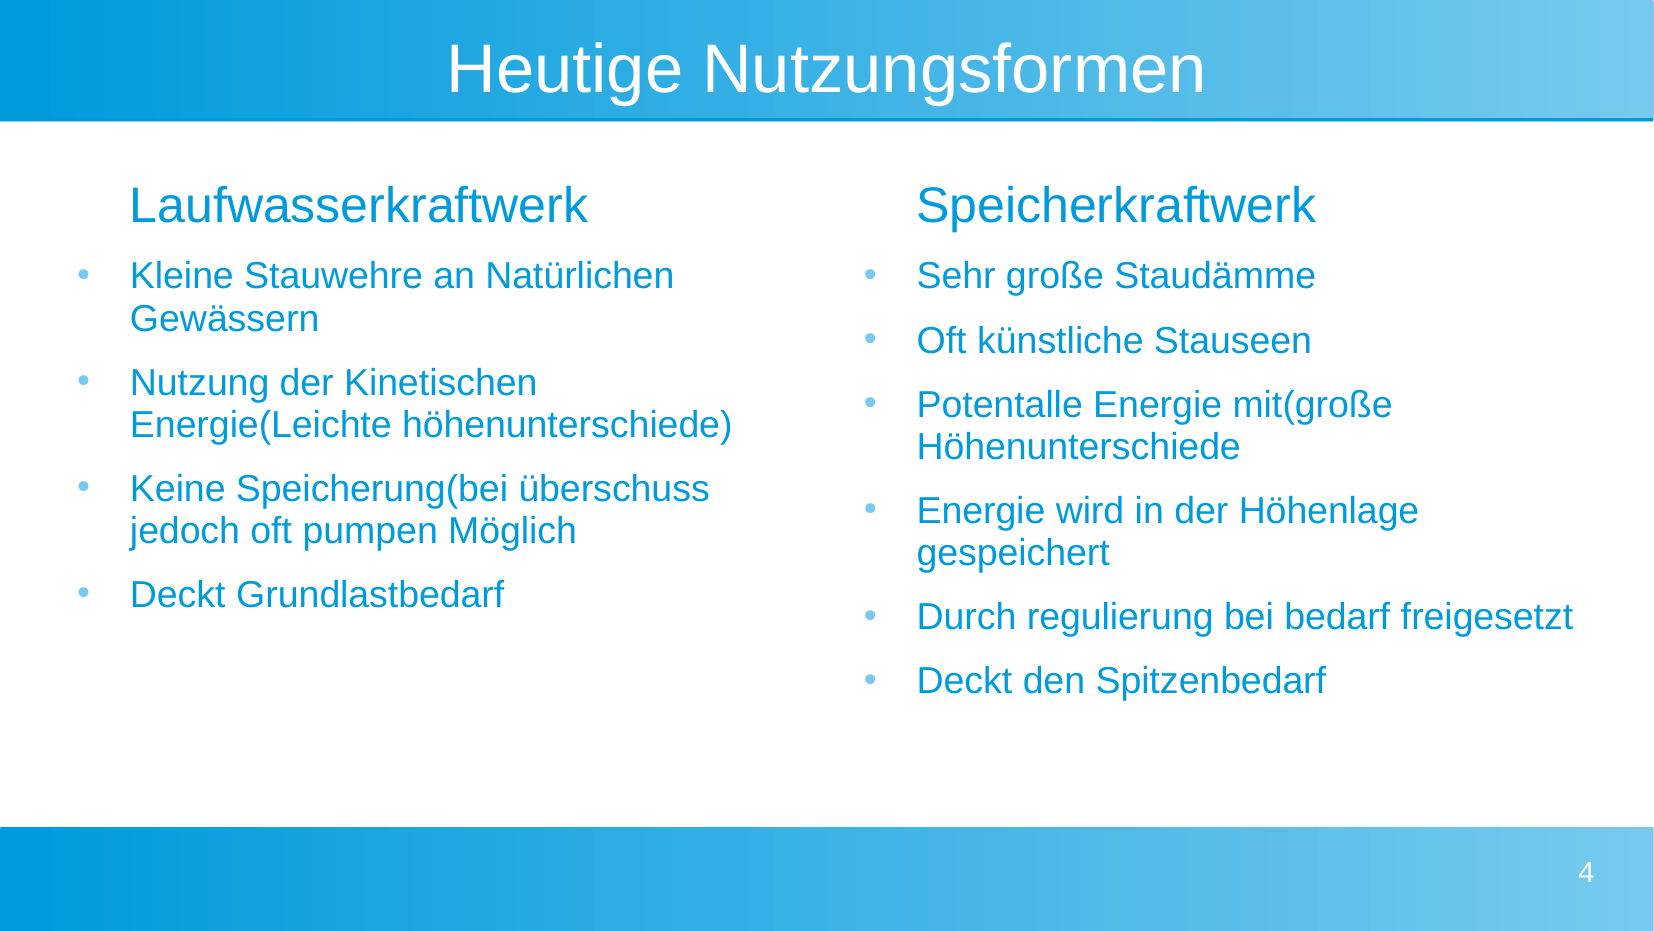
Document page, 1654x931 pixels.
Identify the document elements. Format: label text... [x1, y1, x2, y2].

title Heutige Nutzungsformen [59, 29, 1595, 108]
list Speicherkraftwerk Sehr große Staudämme Oft künstliche Stauseen Potentalle Energie mit(große Höhenunterschiede Energie wird in der Höhenlage gespeichert Durch regulierung bei bedarf freigesetzt Deckt den Spitzenbedarf [845, 177, 1596, 768]
list Laufwasserkraftwerk Kleine Stauwehre an Natürlichen Gewässern Nutzung der Kinetischen Energie(Leichte höhenunterschiede) Keine Speicherung(bei überschuss jedoch oft pumpen Möglich Deckt Grundlastbedarf [59, 177, 809, 768]
